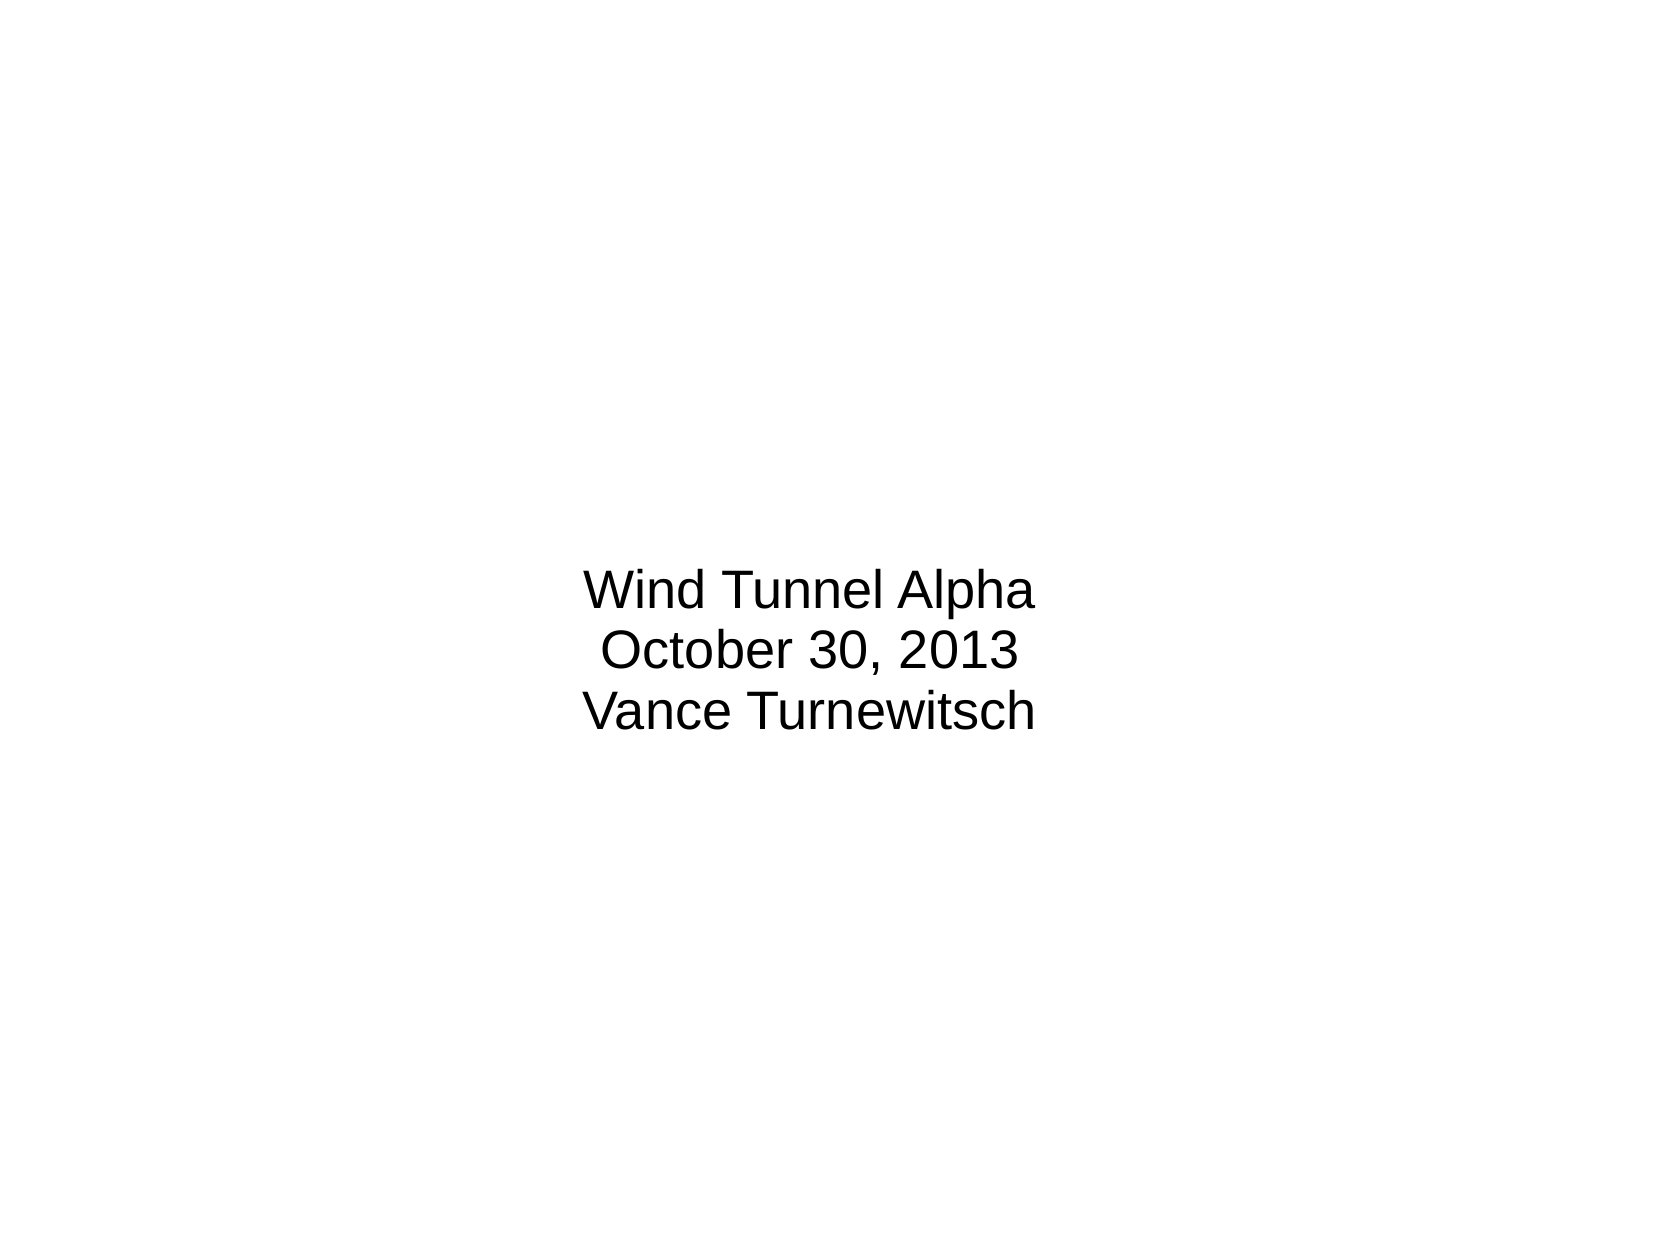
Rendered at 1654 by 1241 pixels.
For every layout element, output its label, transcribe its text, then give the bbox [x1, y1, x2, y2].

subtitle Wind Tunnel Alpha October 30, 2013 Vance Turnewitsch [82, 290, 1538, 1010]
